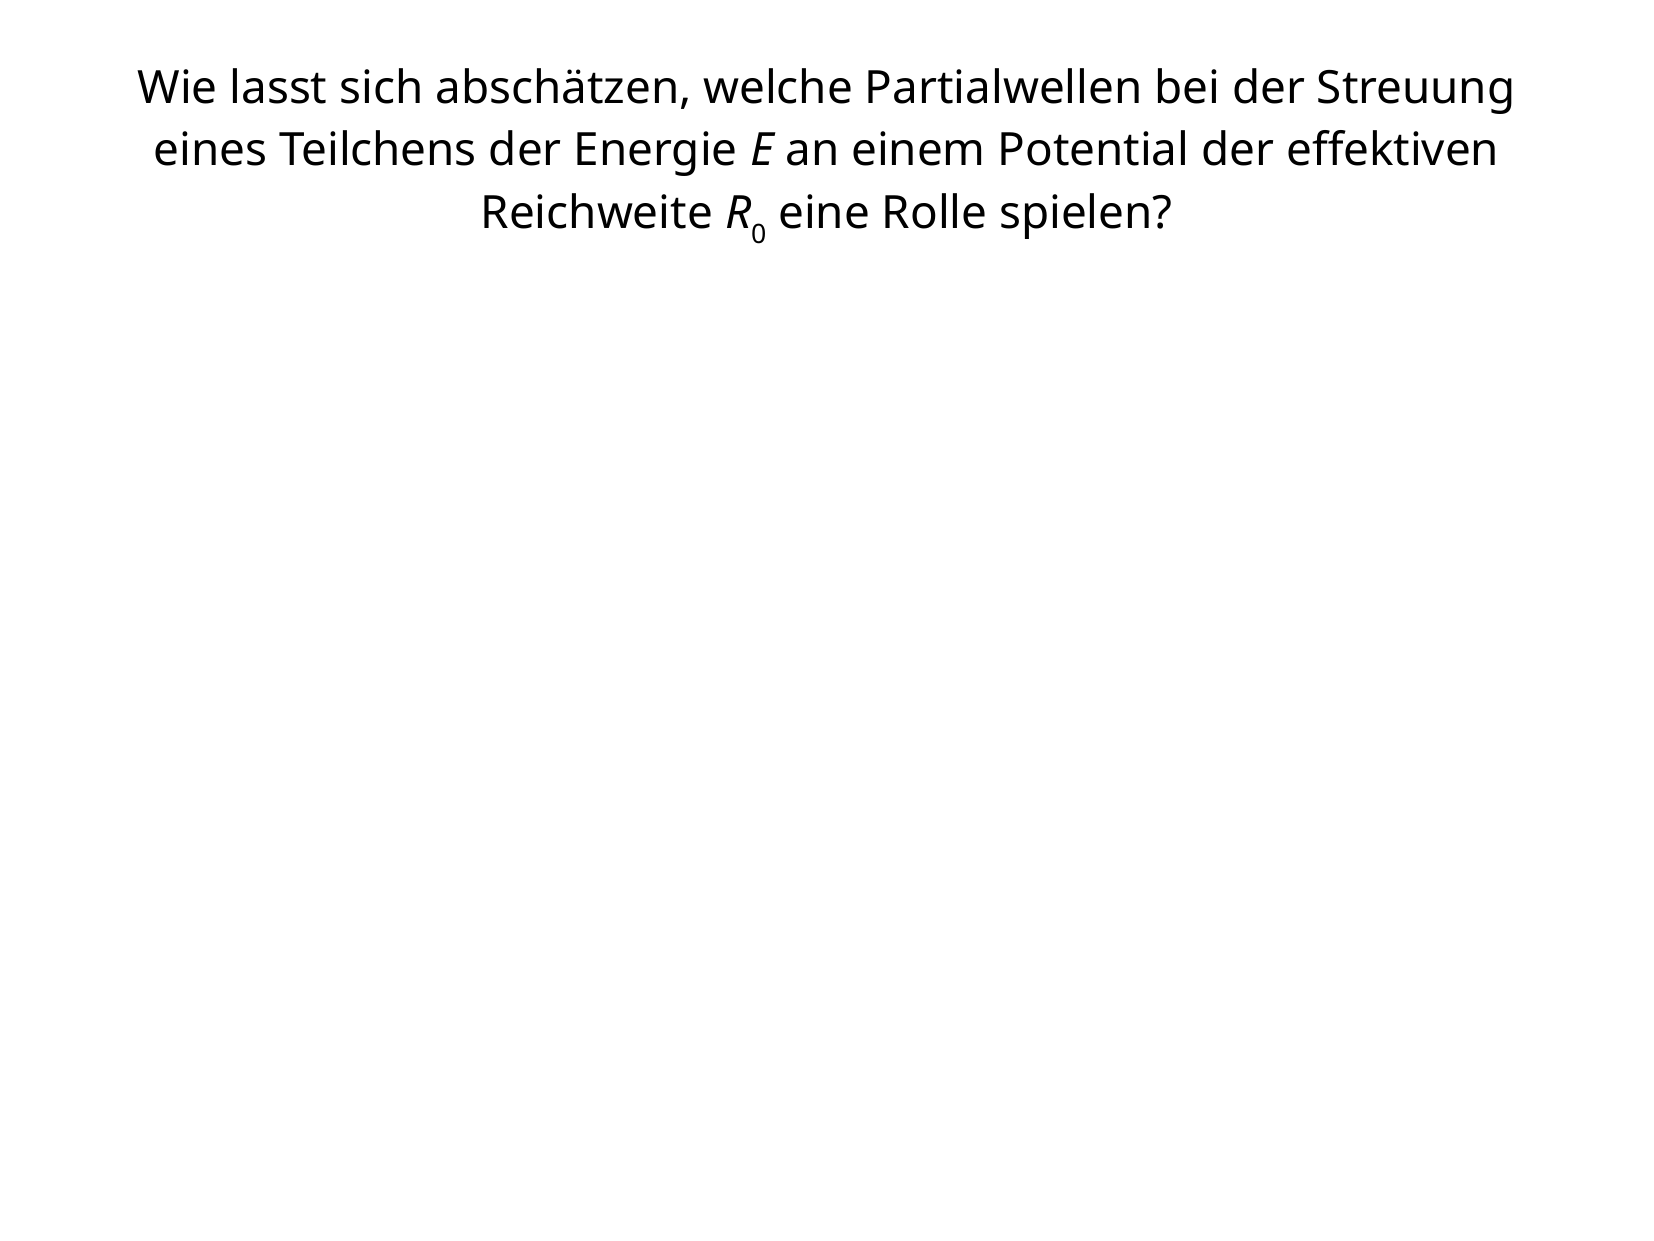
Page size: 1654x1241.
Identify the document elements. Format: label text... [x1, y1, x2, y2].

title Wie lasst sich abschätzen, welche Partialwellen bei der Streuung eines Teilchens der Energie E an einem Potential der effektiven Reichweite R0 eine Rolle spielen? [82, 49, 1571, 257]
